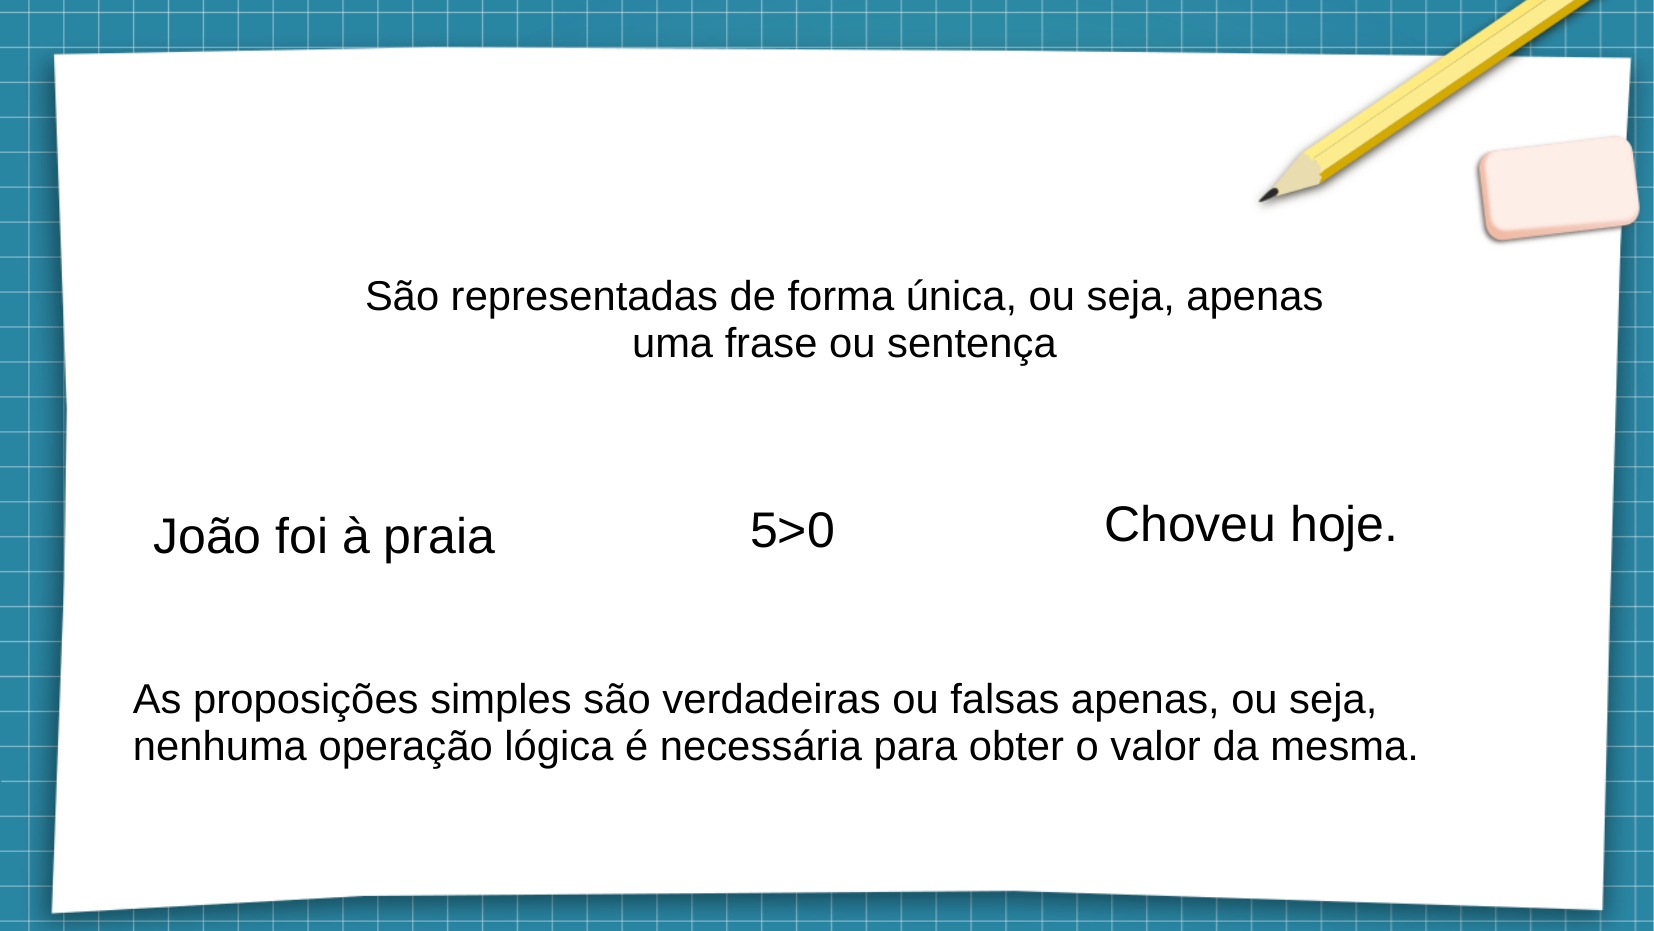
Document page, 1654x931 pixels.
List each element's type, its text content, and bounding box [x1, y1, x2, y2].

list Choveu hoje. [1033, 496, 1483, 556]
text_box São representadas de forma única, ou seja, apenas uma frase ou sentença [248, 265, 1371, 384]
list João foi à praia [82, 507, 650, 567]
list 5>0 [679, 501, 886, 562]
text_box As proposições simples são verdadeiras ou falsas apenas, ou seja, nenhuma operação lógica é necessária para obter o valor da mesma. [118, 668, 1565, 777]
picture [0, 0, 1654, 931]
